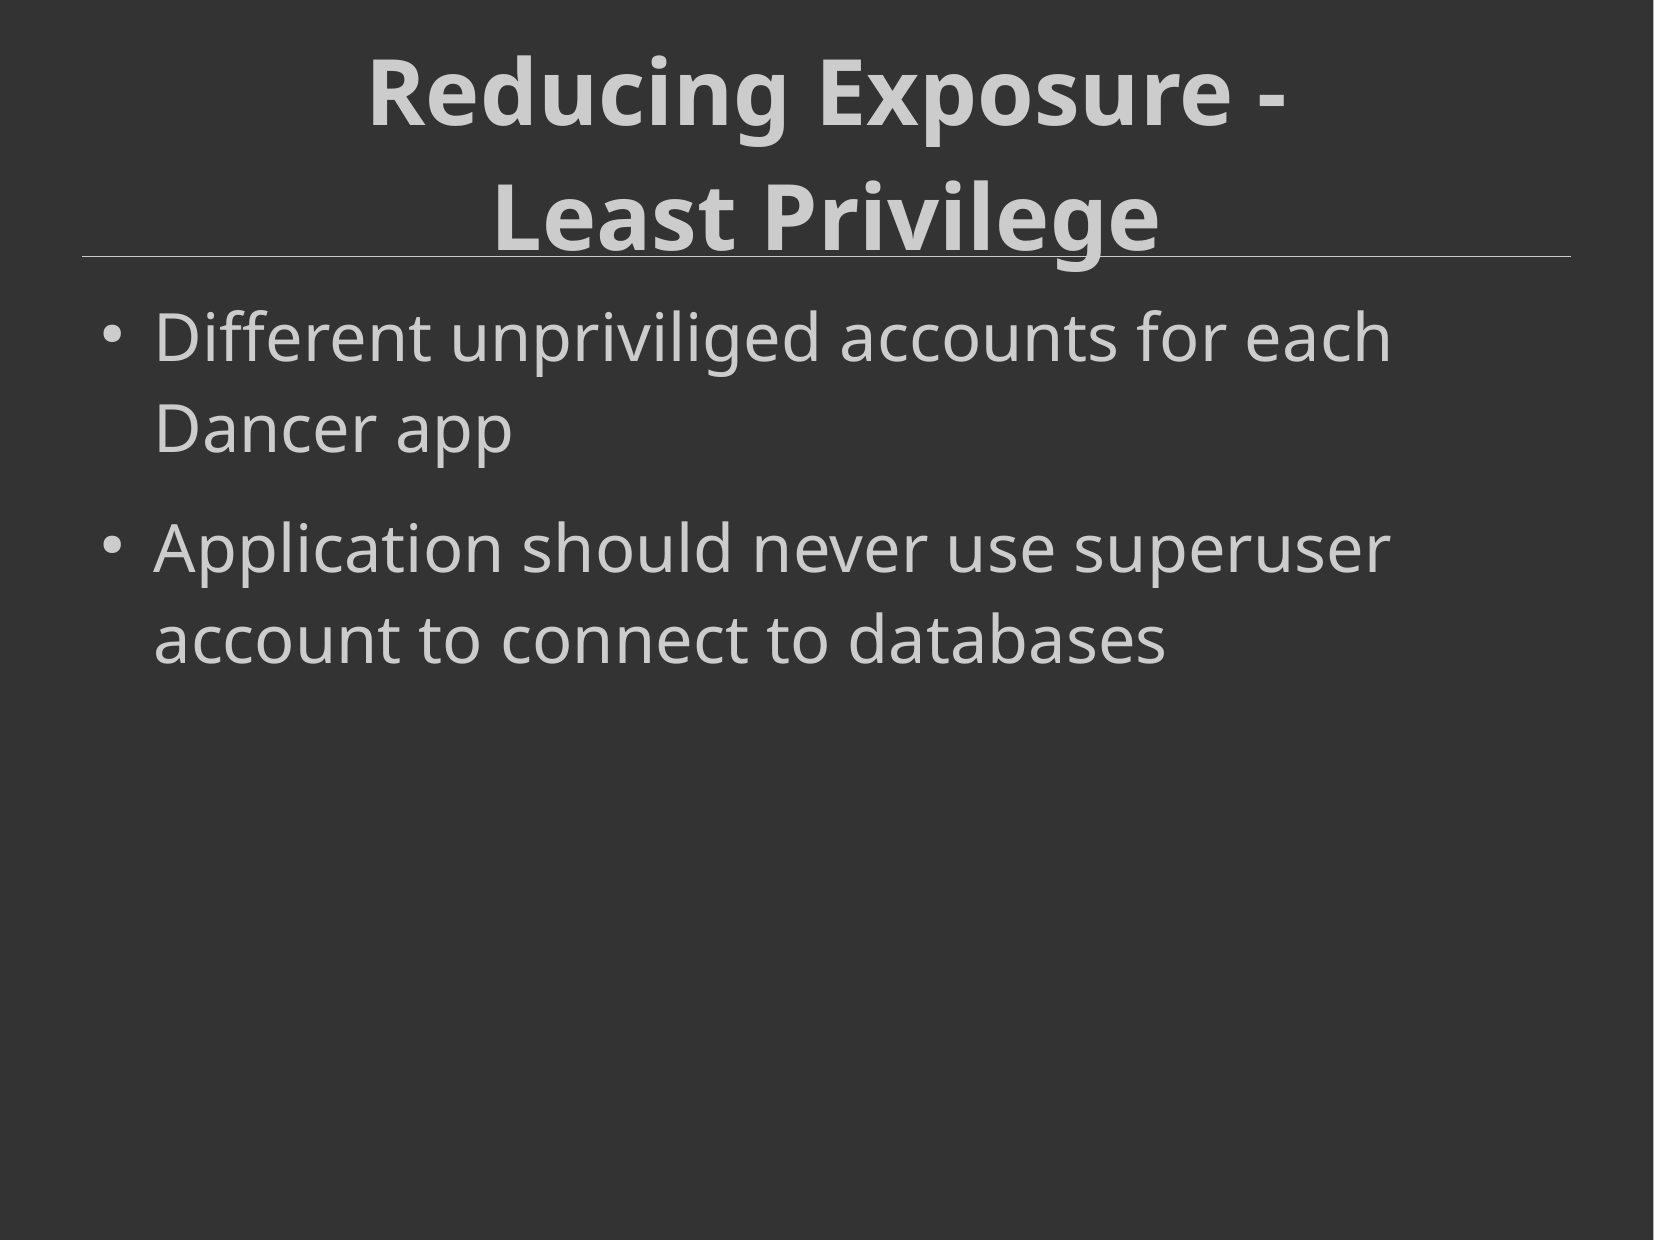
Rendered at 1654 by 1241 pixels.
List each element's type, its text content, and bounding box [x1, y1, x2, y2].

title Reducing Exposure - Least Privilege [82, 45, 1571, 260]
list Different unpriviliged accounts for each Dancer app Application should never use superuser account to connect to databases [82, 290, 1571, 1010]
